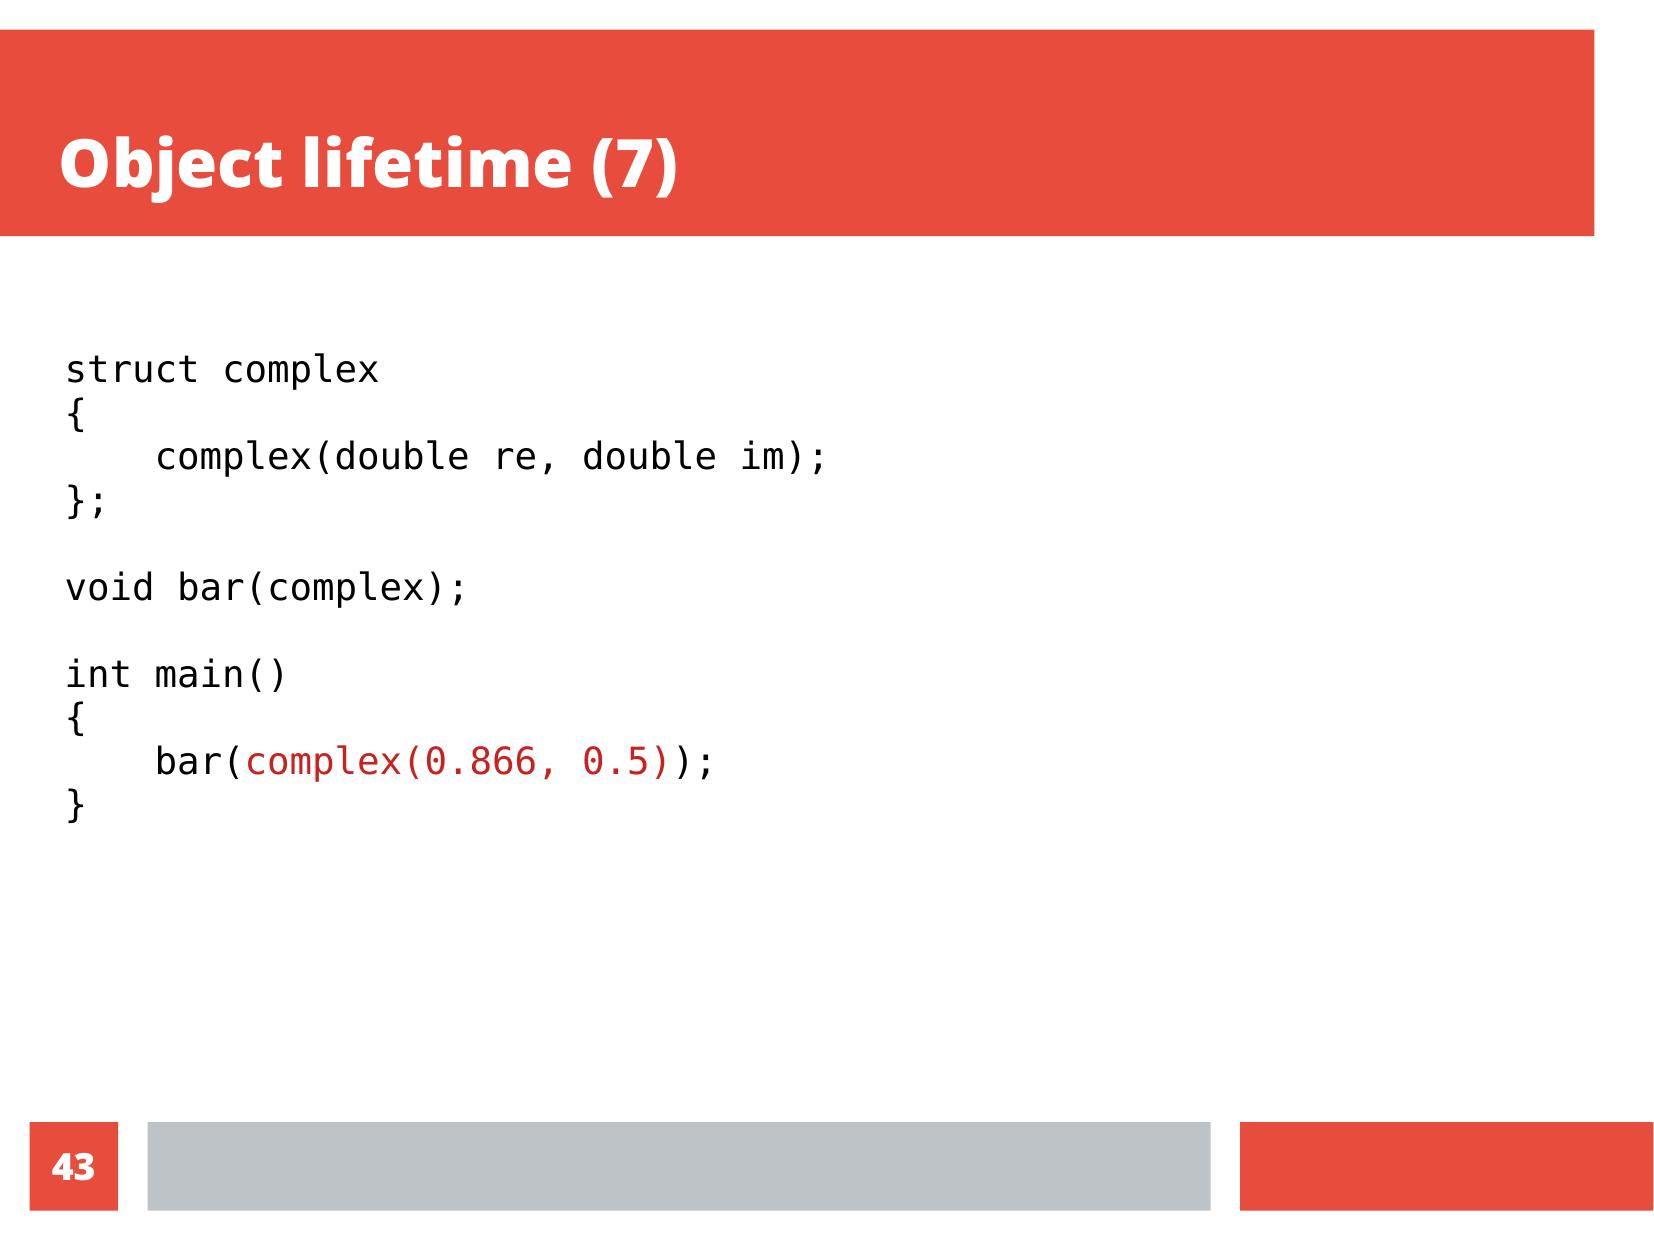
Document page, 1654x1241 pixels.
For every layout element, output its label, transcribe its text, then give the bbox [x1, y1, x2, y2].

title Object lifetime (7) [59, 59, 1595, 207]
text_box struct complex { complex(double re, double im); }; void bar(complex); int main() { bar(complex(0.866, 0.5)); } [49, 340, 922, 922]
